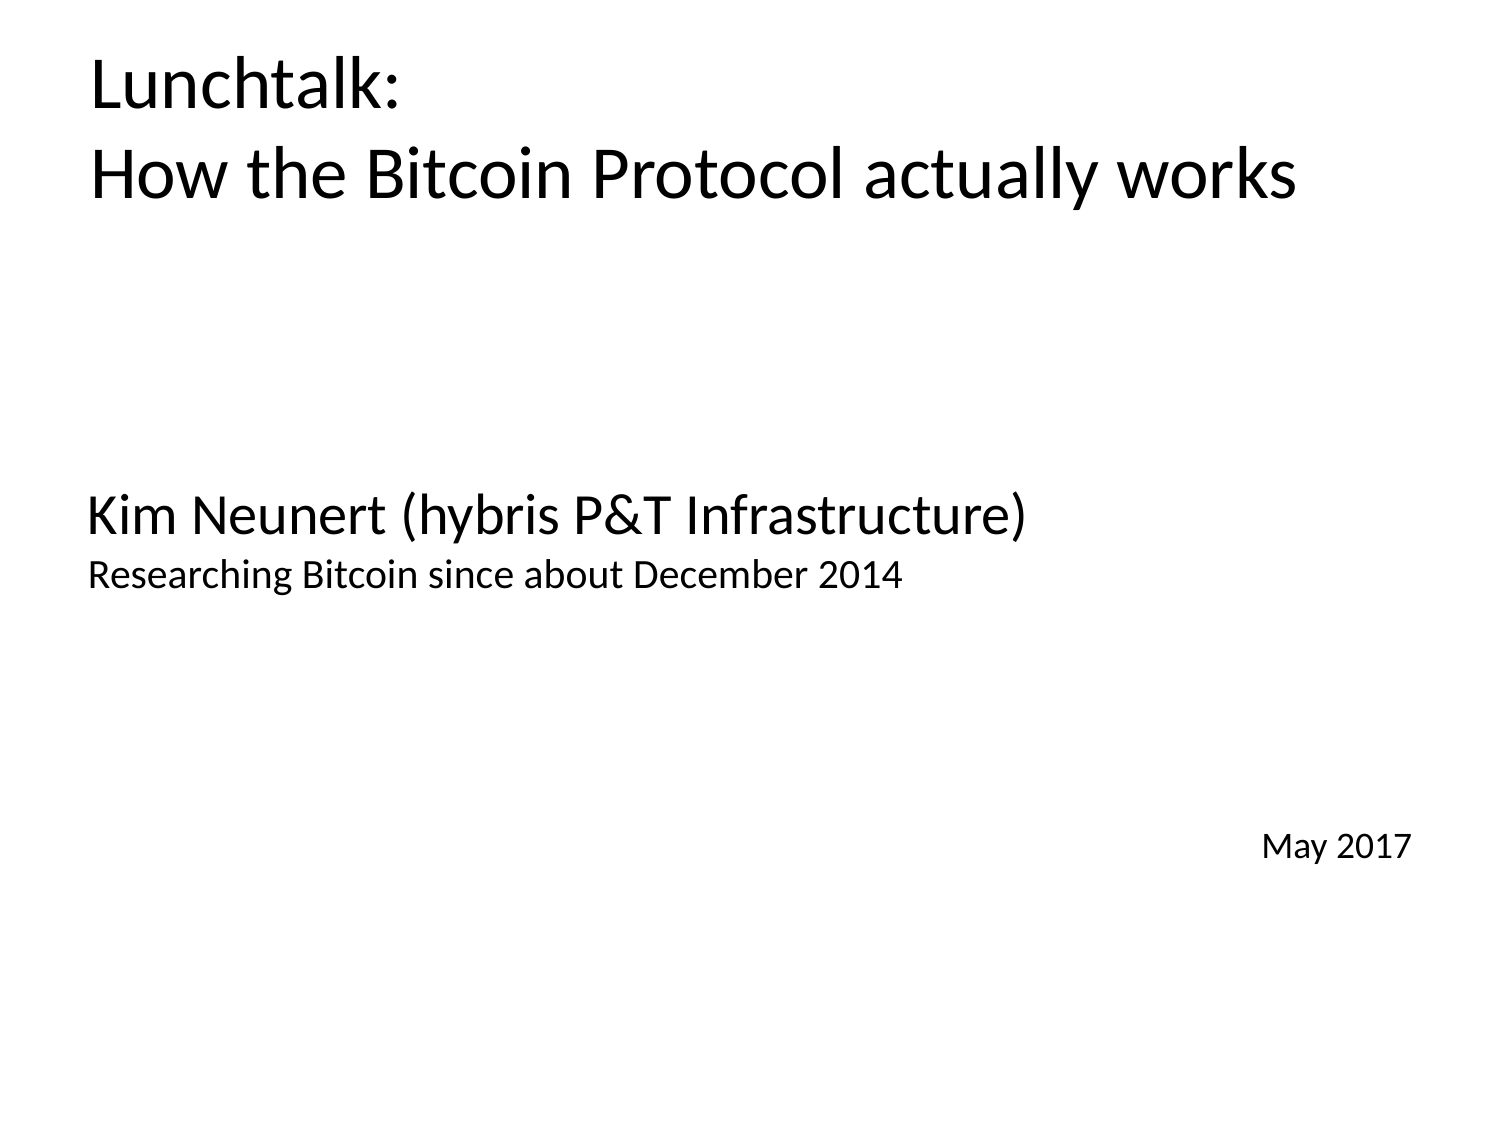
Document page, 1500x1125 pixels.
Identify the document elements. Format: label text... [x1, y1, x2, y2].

title Lunchtalk: How the Bitcoin Protocol actually works [90, 33, 1410, 216]
list Kim Neunert (hybris P&T Infrastructure) Researching Bitcoin since about December 2014 May 2017 [87, 251, 1413, 893]
